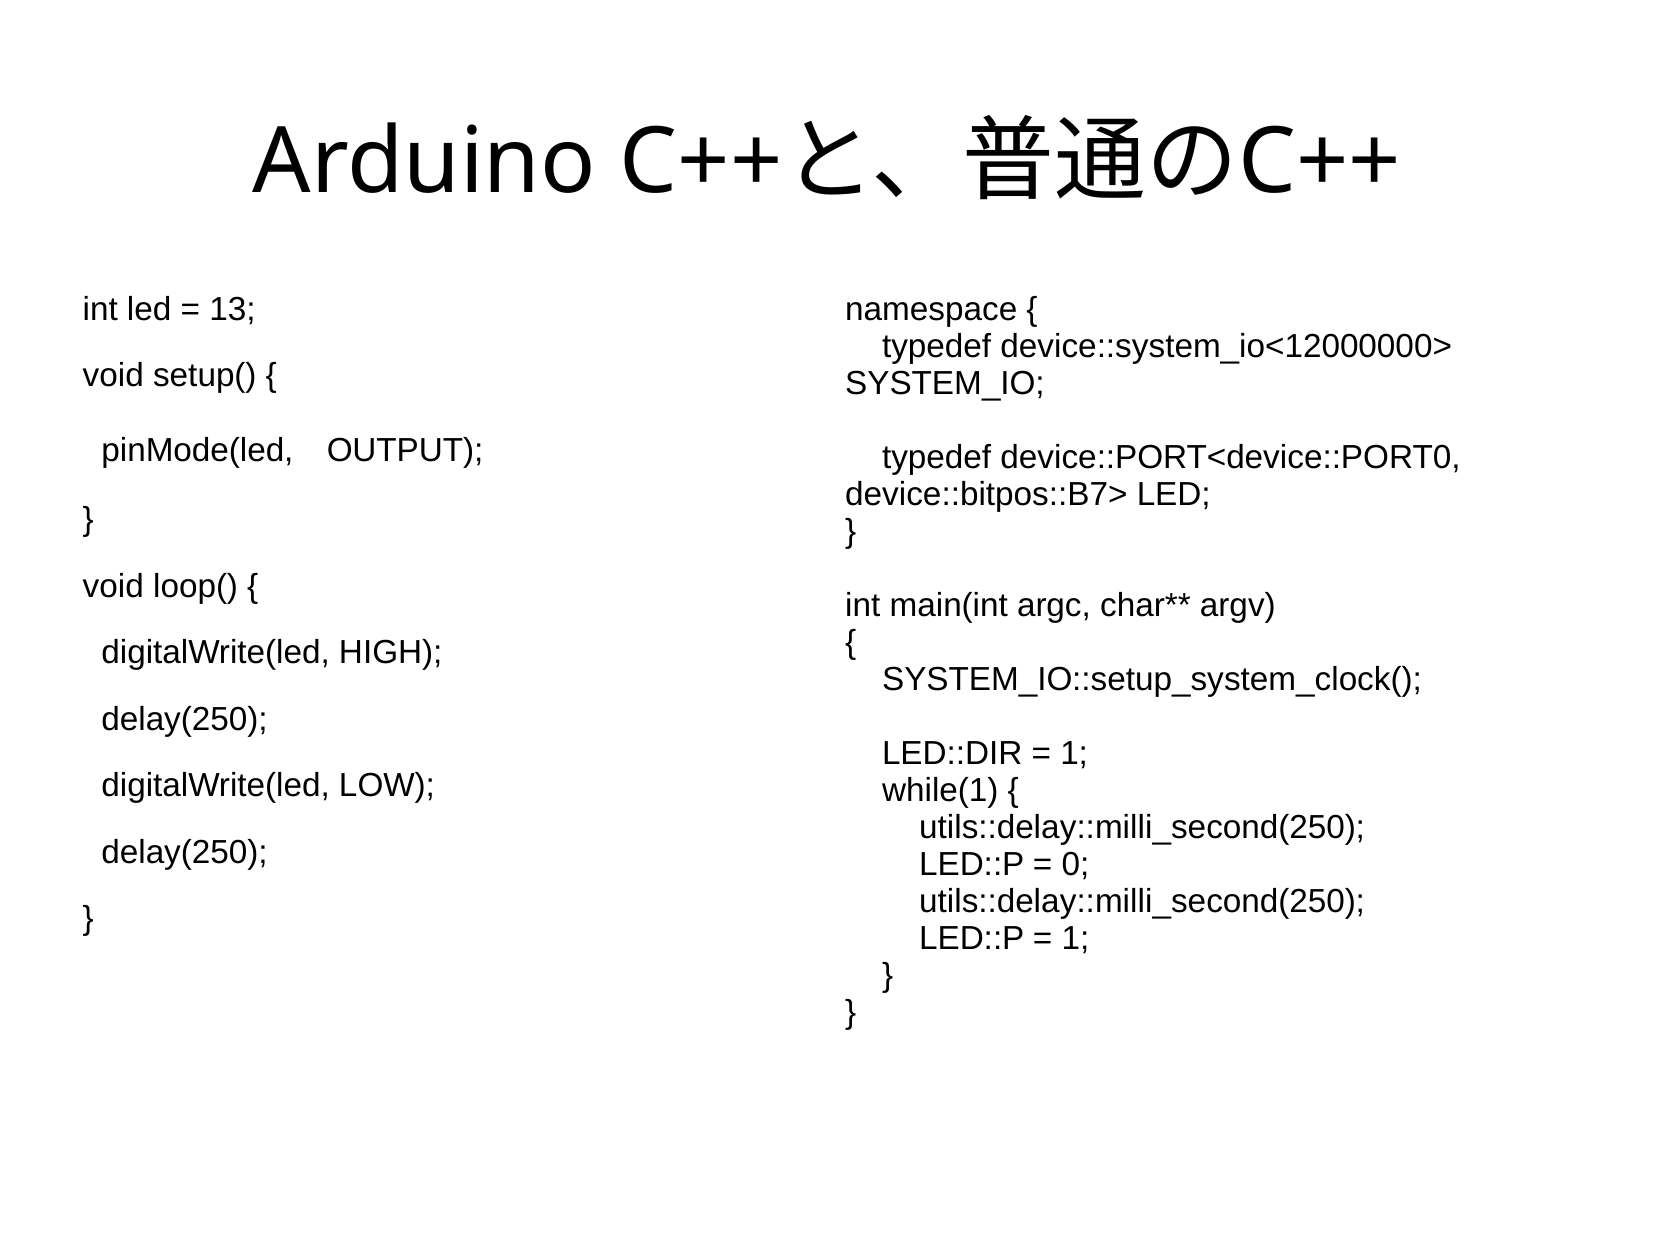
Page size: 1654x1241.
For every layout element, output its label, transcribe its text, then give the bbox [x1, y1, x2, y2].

list int led = 13; void setup() { pinMode(led, OUTPUT); } void loop() { digitalWrite(led, HIGH); delay(250); digitalWrite(led, LOW); delay(250); } [82, 290, 809, 1109]
title Arduino C++と、普通のC++ [82, 49, 1571, 257]
list namespace { typedef device::system_io<12000000> SYSTEM_IO; typedef device::PORT<device::PORT0, device::bitpos::B7> LED; } int main(int argc, char** argv) { SYSTEM_IO::setup_system_clock(); LED::DIR = 1; while(1) { utils::delay::milli_second(250); LED::P = 0; utils::delay::milli_second(250); LED::P = 1; } } [845, 290, 1572, 1109]
